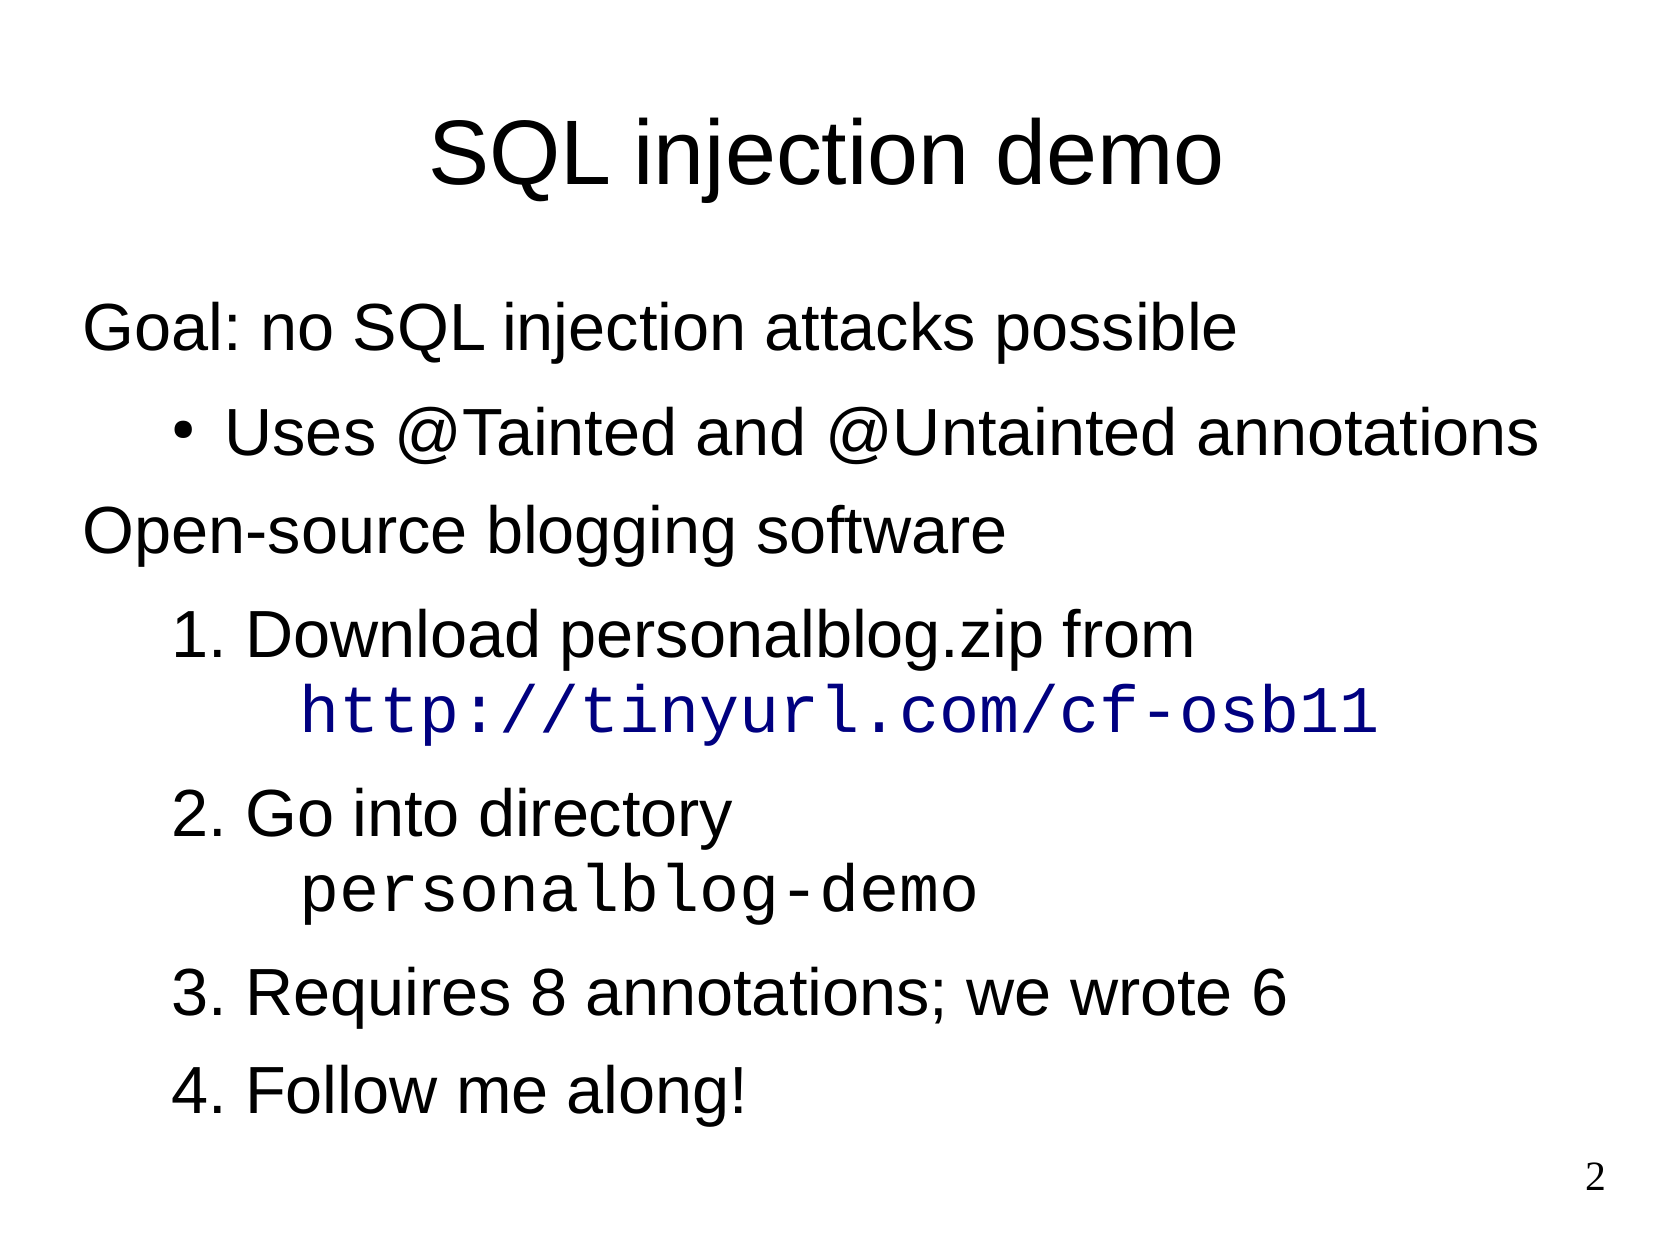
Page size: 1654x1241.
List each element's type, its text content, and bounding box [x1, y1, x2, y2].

title SQL injection demo [82, 56, 1571, 250]
list Goal: no SQL injection attacks possible Uses @Tainted and @Untainted annotations Open-source blogging software Download personalblog.zip from http://tinyurl.com/cf-osb11 Go into directory personalblog-demo Requires 8 annotations; we wrote 6 Follow me along! [82, 290, 1571, 1129]
